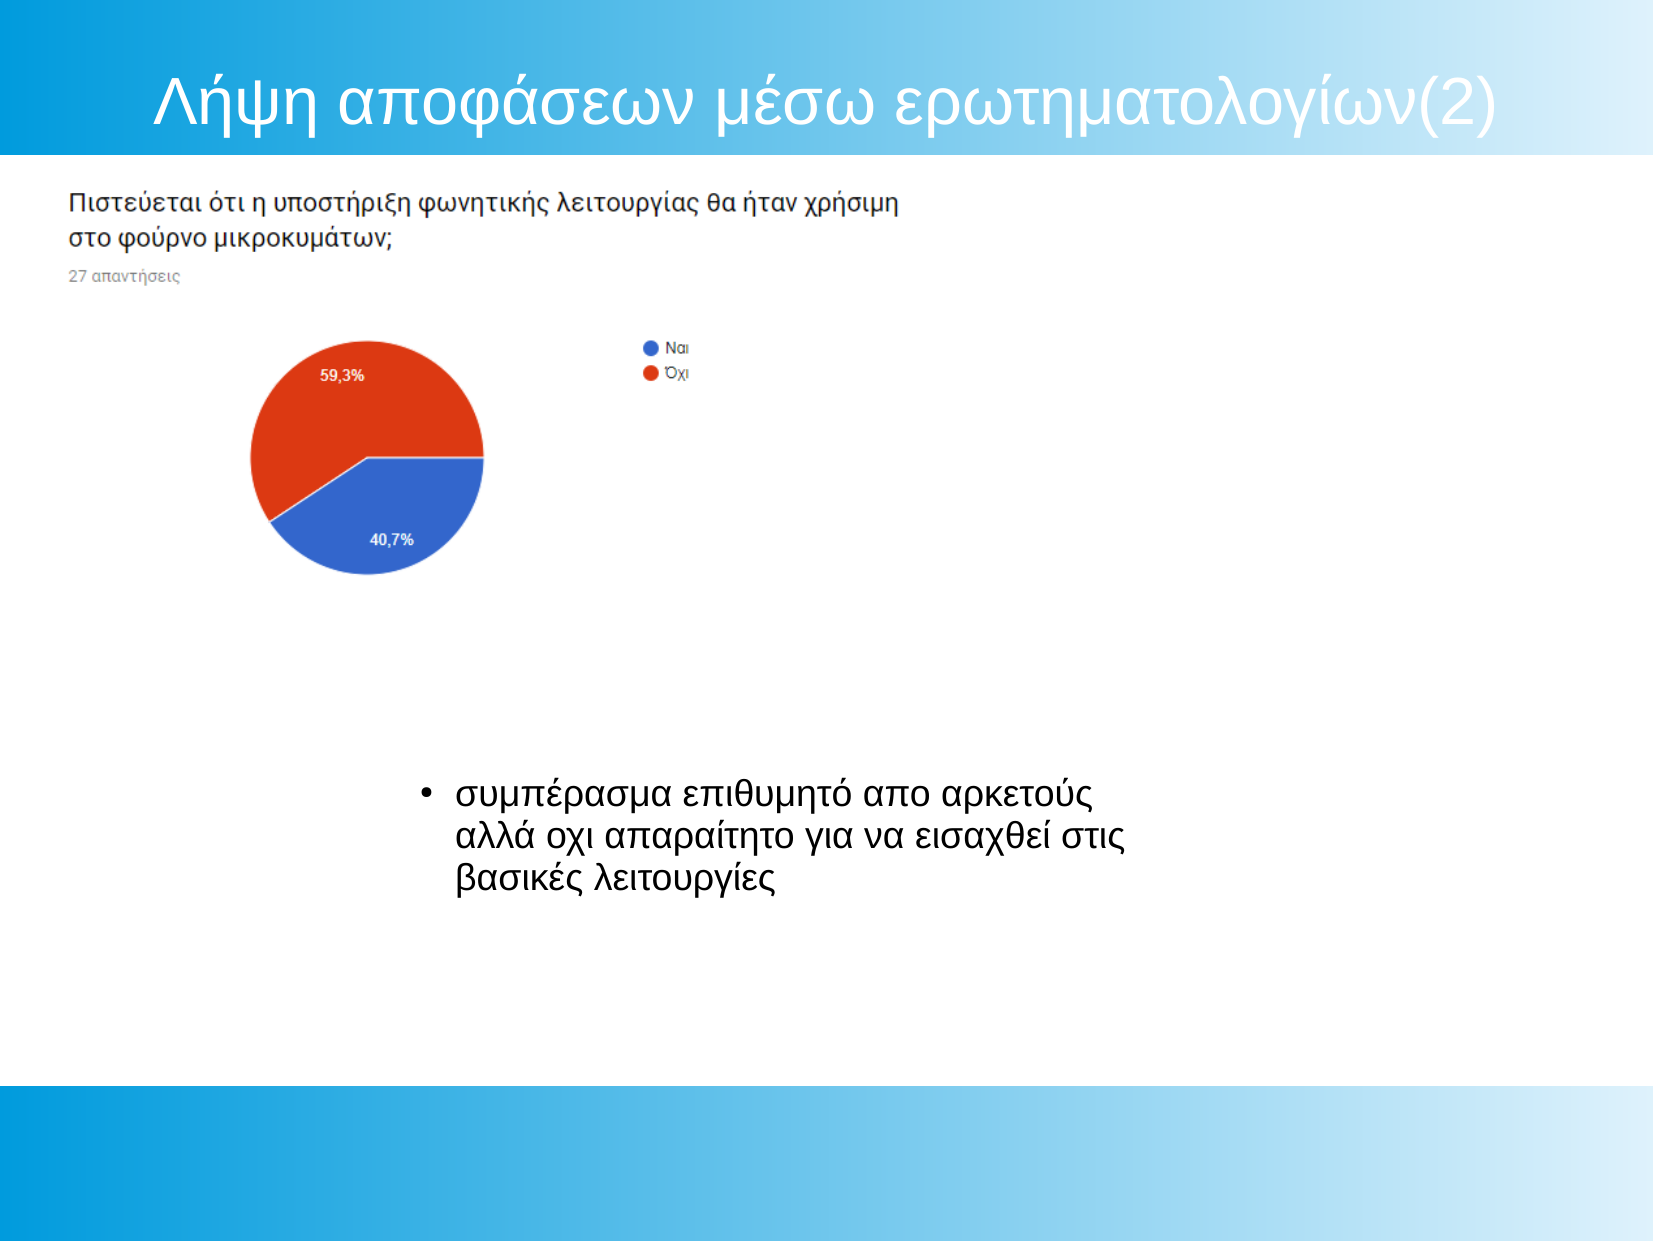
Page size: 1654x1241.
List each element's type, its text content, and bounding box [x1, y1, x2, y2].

text_box συμπέρασμα επιθυμητό απο αρκετούς αλλά οχι απαραίτητο για να εισαχθεί στις βασικές λειτουργίες [405, 765, 1156, 906]
title Λήψη αποφάσεων μέσω ερωτηματολογίων(2) [82, 49, 1571, 155]
picture [30, 179, 918, 661]
